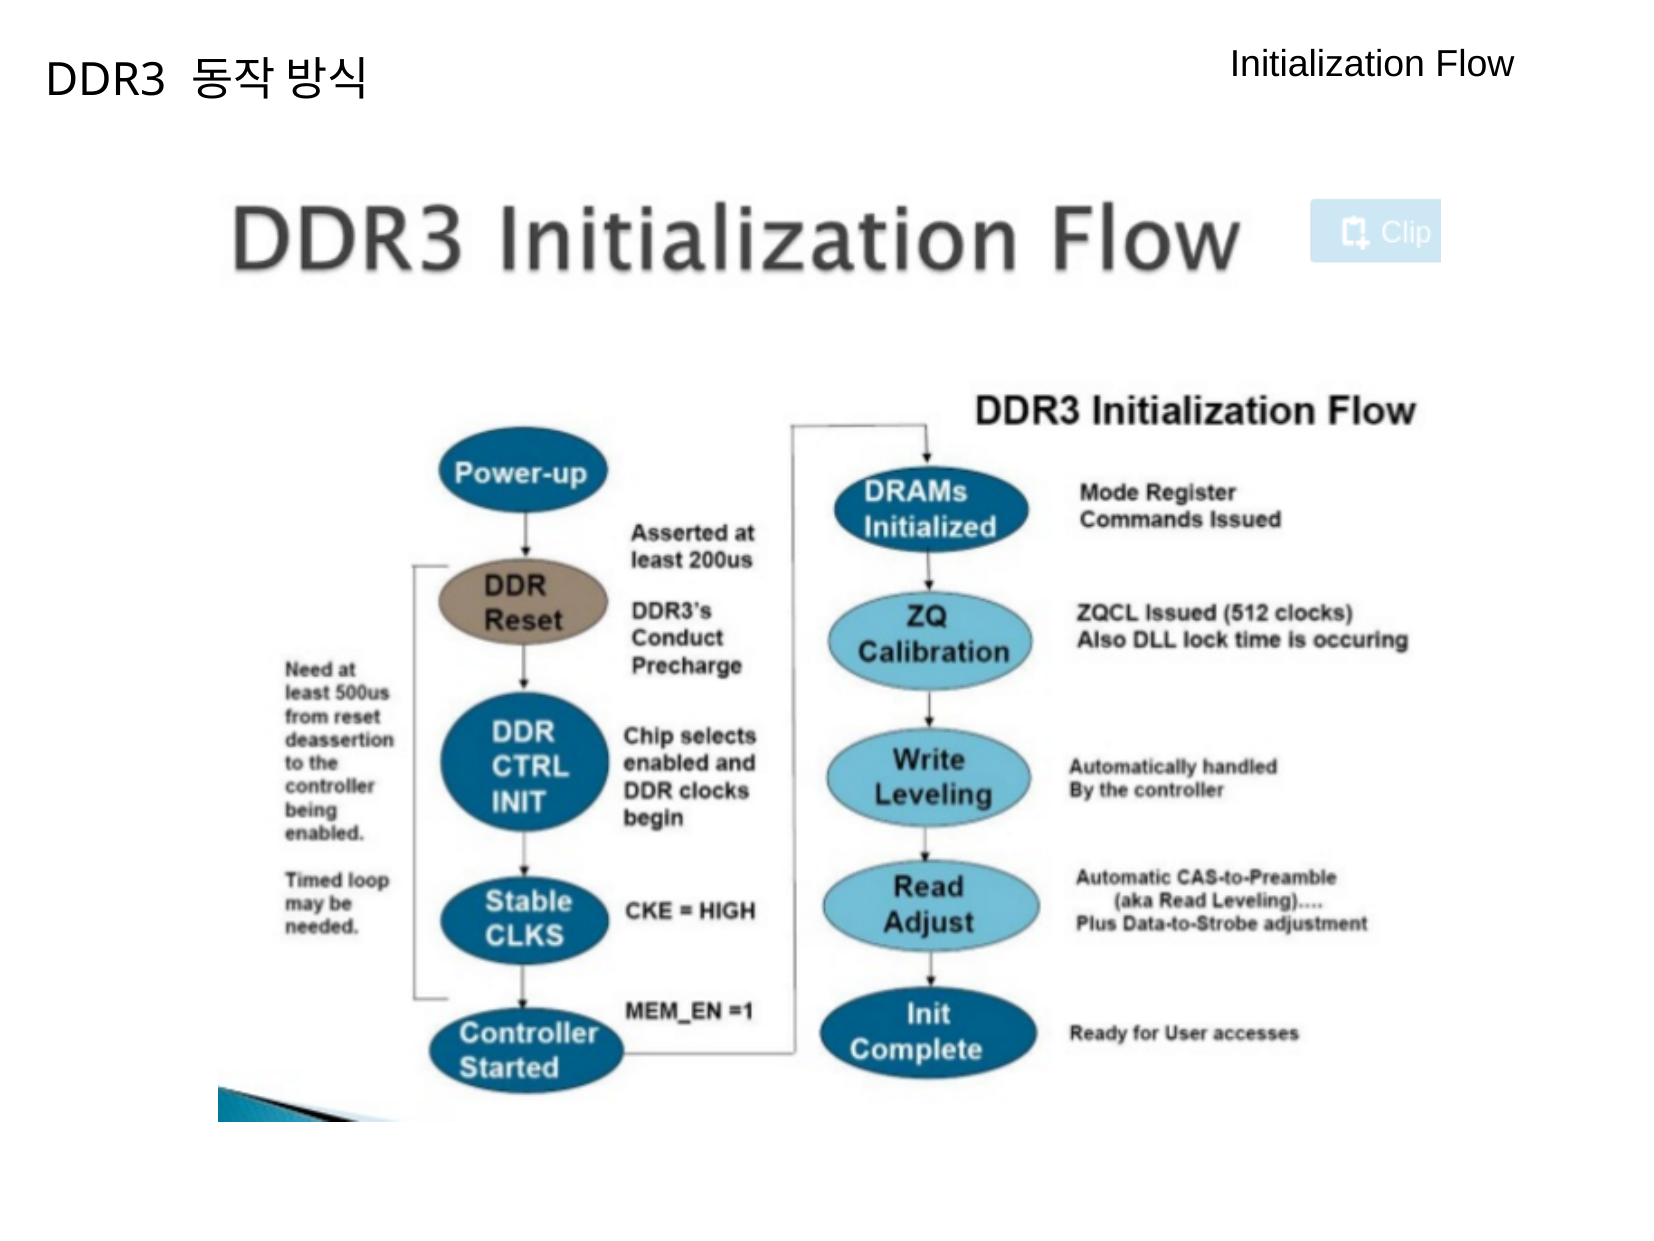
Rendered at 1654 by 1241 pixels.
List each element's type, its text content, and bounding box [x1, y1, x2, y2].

picture [218, 194, 1441, 1122]
text_box DDR3 동작 방식 [30, 34, 466, 106]
text_box Initialization Flow [1215, 34, 1626, 134]
